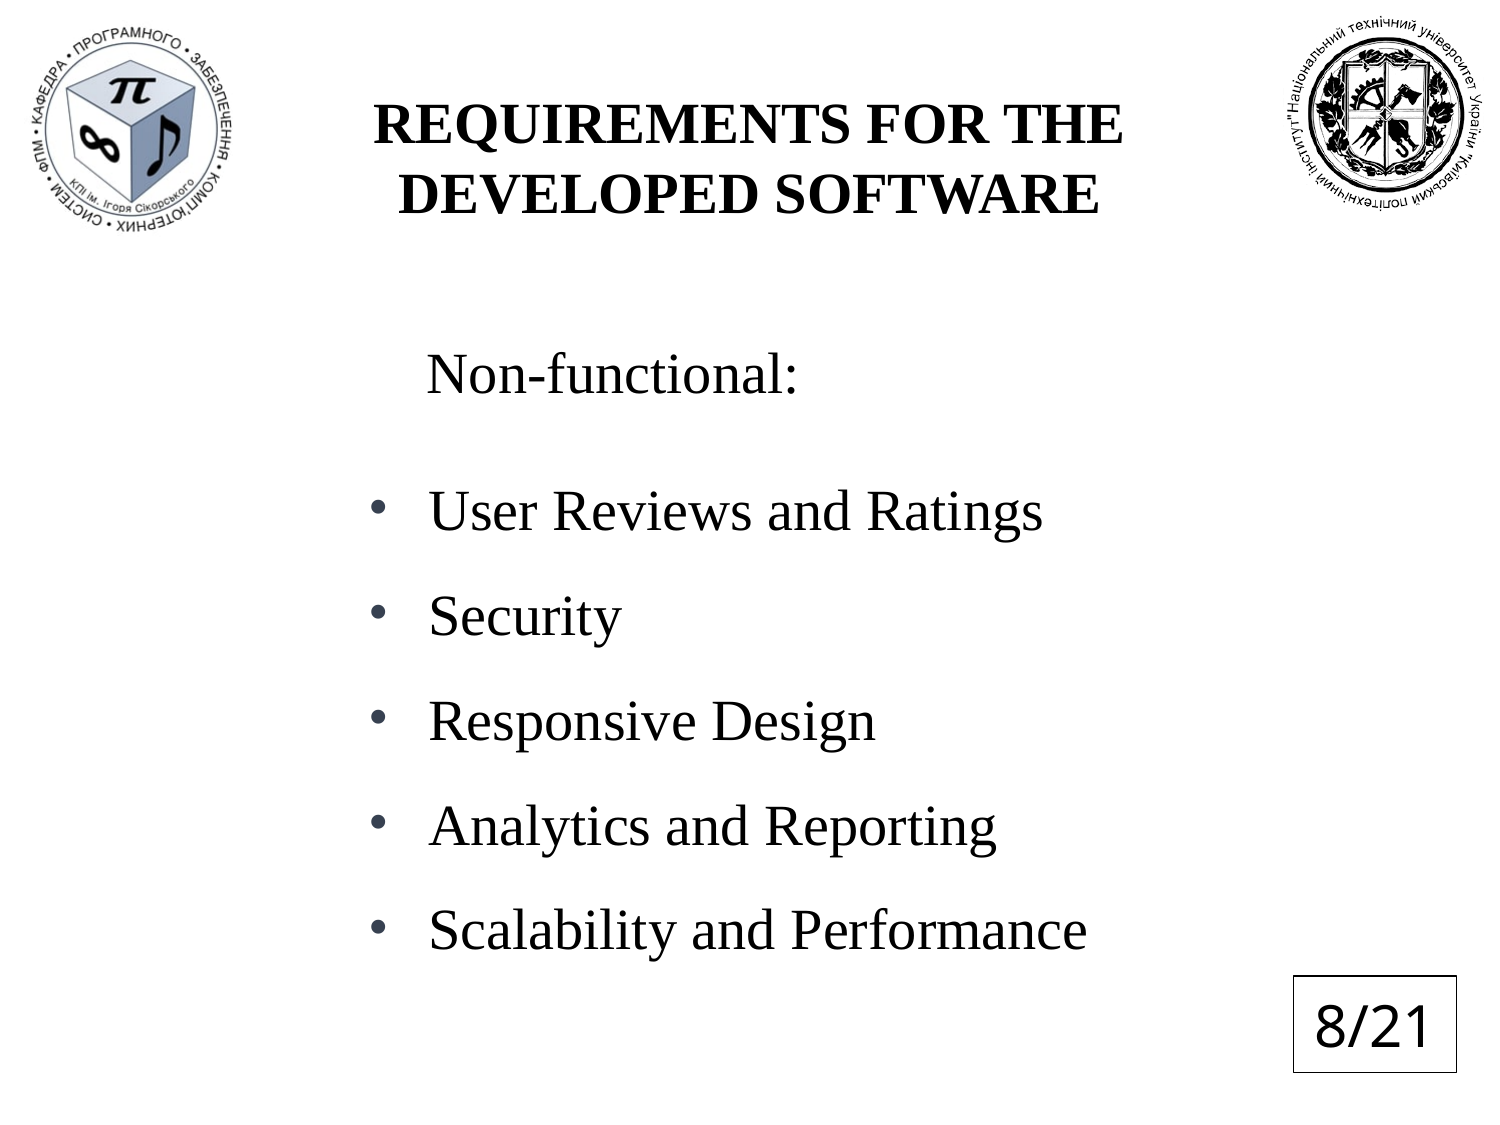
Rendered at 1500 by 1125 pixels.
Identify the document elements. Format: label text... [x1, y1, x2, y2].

text_box 8/21 [1293, 975, 1457, 1073]
picture [16, 12, 254, 251]
picture [1283, 12, 1484, 213]
text_box Non-functional: User Reviews and Ratings Security Responsive Design Analytics and Reporting Scalability and Performance [338, 293, 1162, 970]
title REQUIREMENTS FOR THE DEVELOPED SOFTWARE [261, 42, 1239, 268]
